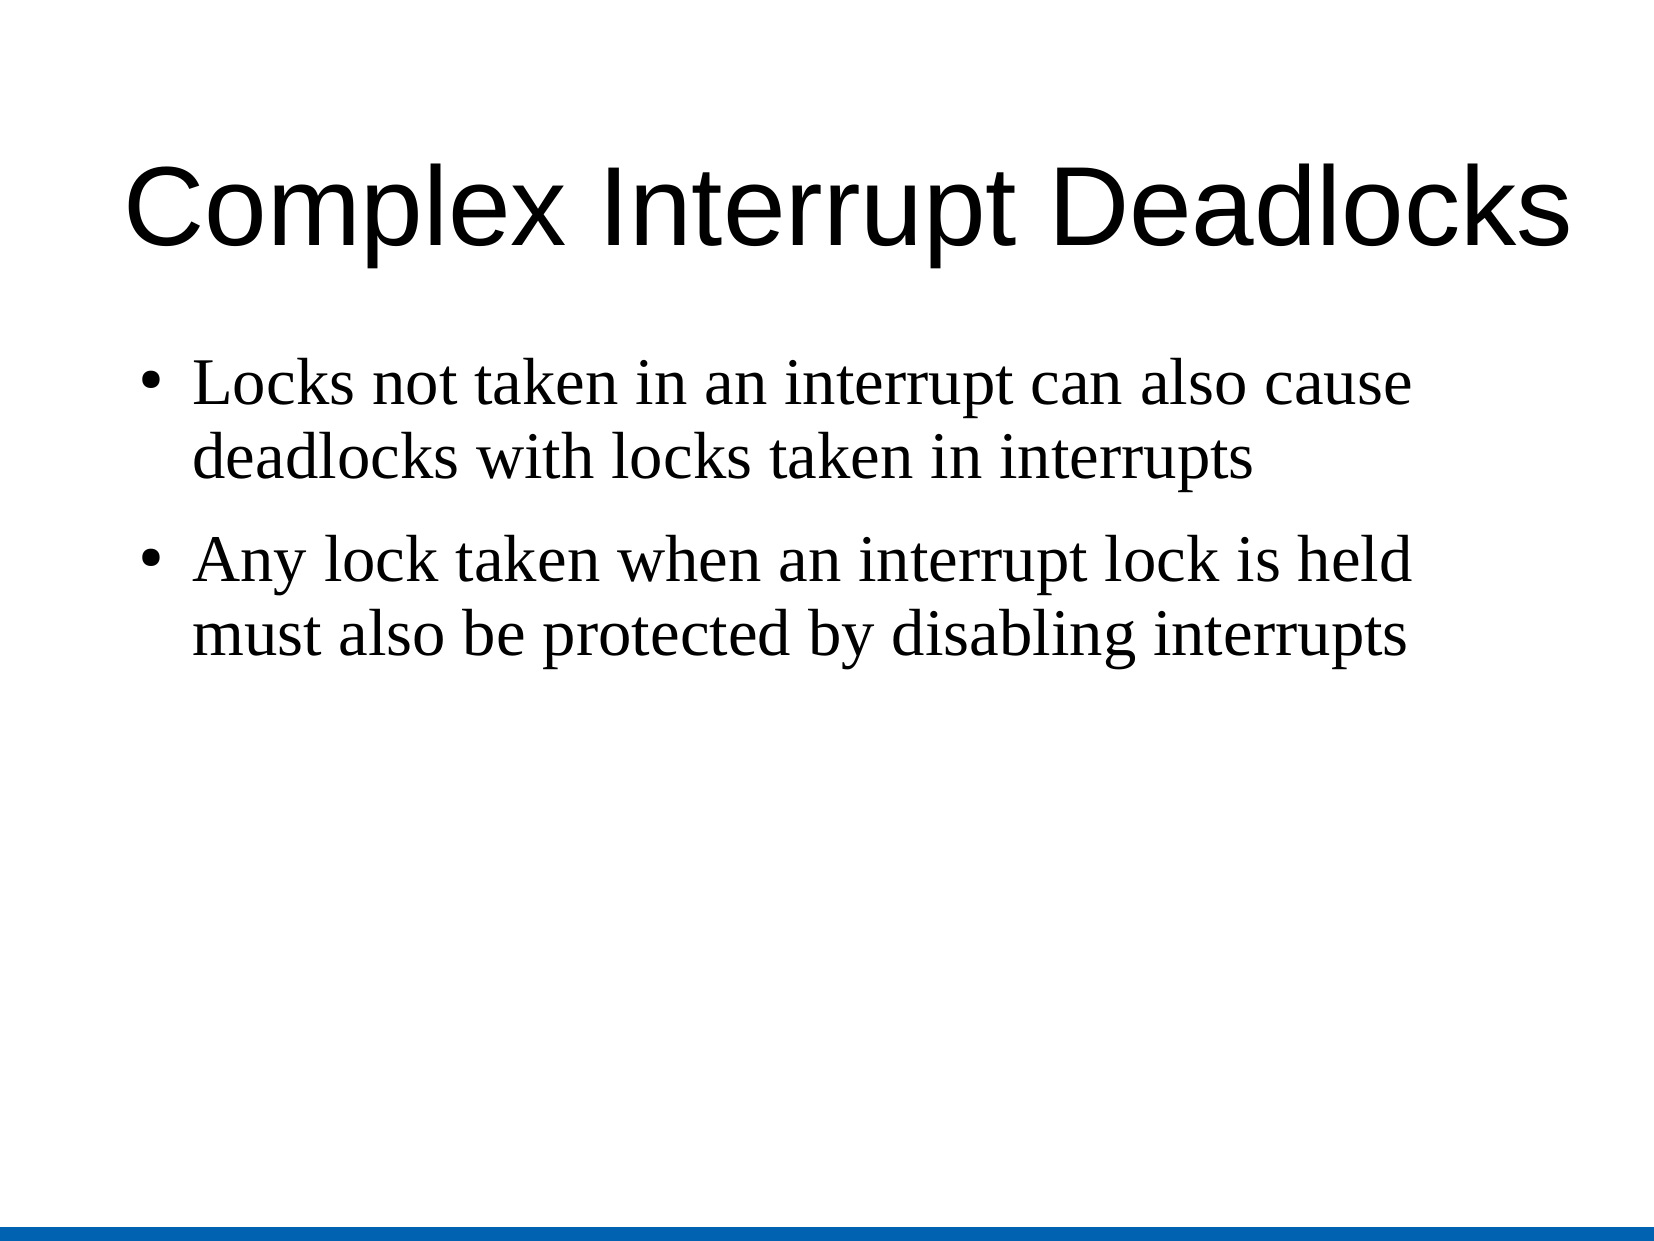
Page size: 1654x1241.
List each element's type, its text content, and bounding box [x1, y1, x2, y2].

title Complex Interrupt Deadlocks [121, 110, 1576, 303]
list Locks not taken in an interrupt can also cause deadlocks with locks taken in interrupts Any lock taken when an interrupt lock is held must also be protected by disabling interrupts [121, 344, 1534, 1112]
